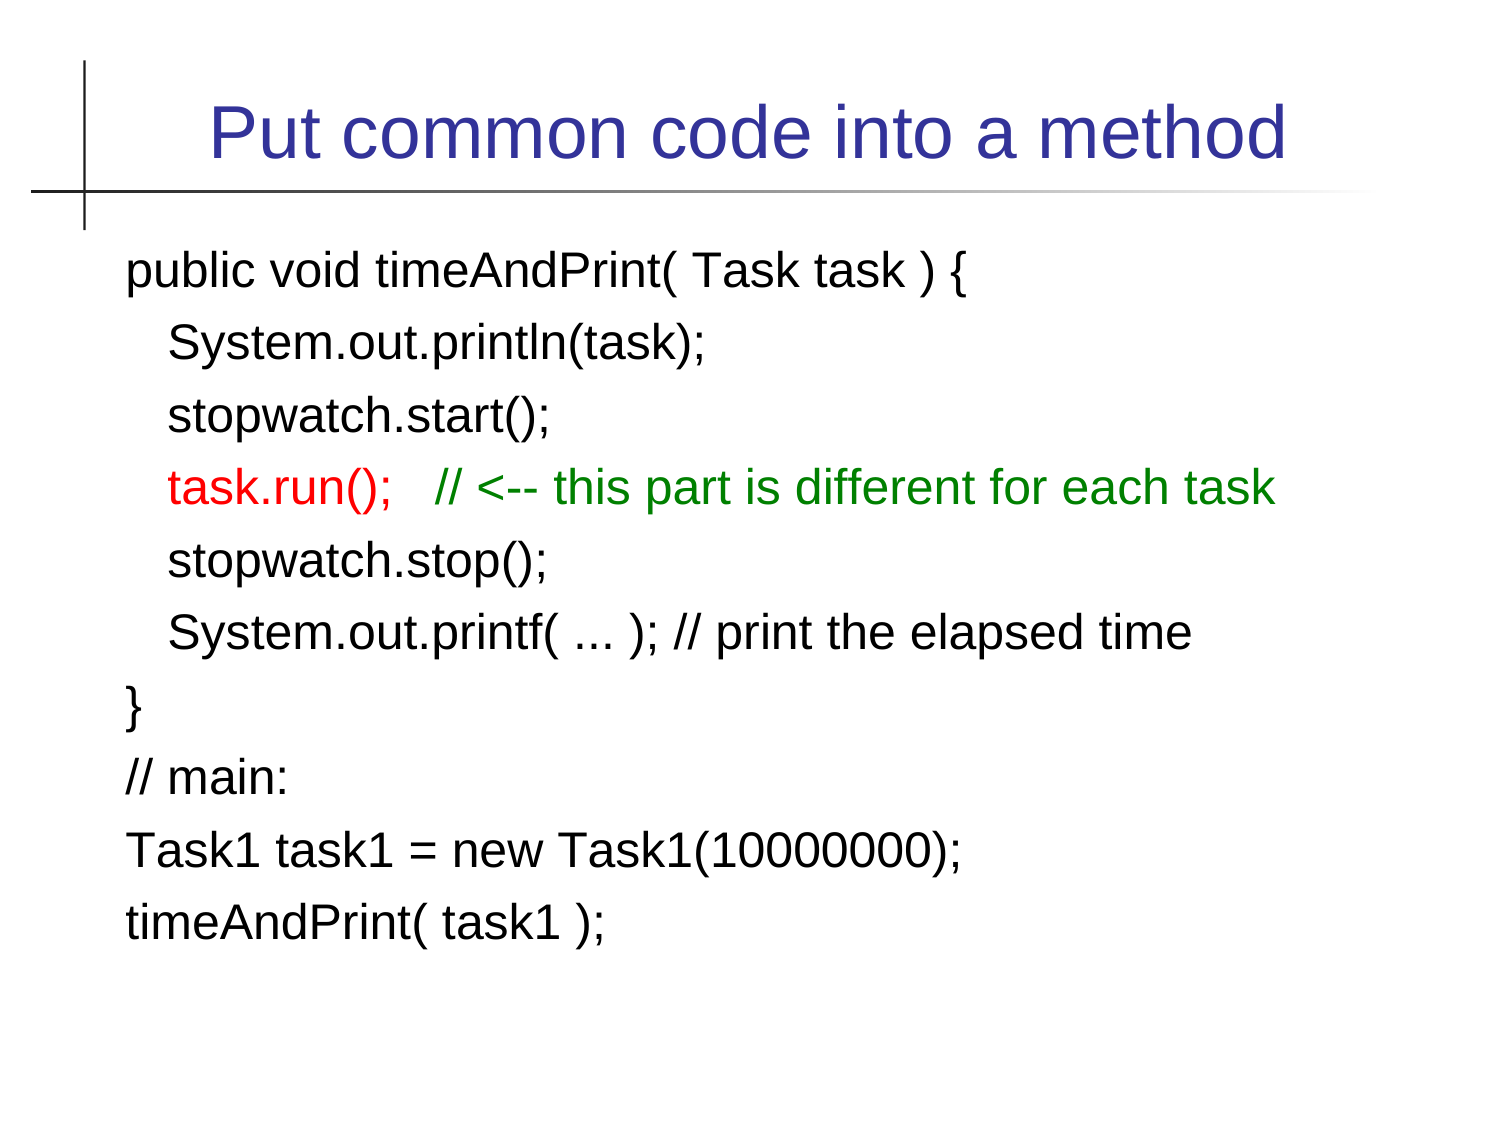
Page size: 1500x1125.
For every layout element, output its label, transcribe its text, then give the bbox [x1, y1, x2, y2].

list public void timeAndPrint( Task task ) { System.out.println(task); stopwatch.start(); task.run(); // <-- this part is different for each task stopwatch.stop(); System.out.printf( ... ); // print the elapsed time } // main: Task1 task1 = new Task1(10000000); timeAndPrint( task1 ); [110, 229, 1408, 960]
title Put common code into a method [100, 42, 1397, 182]
